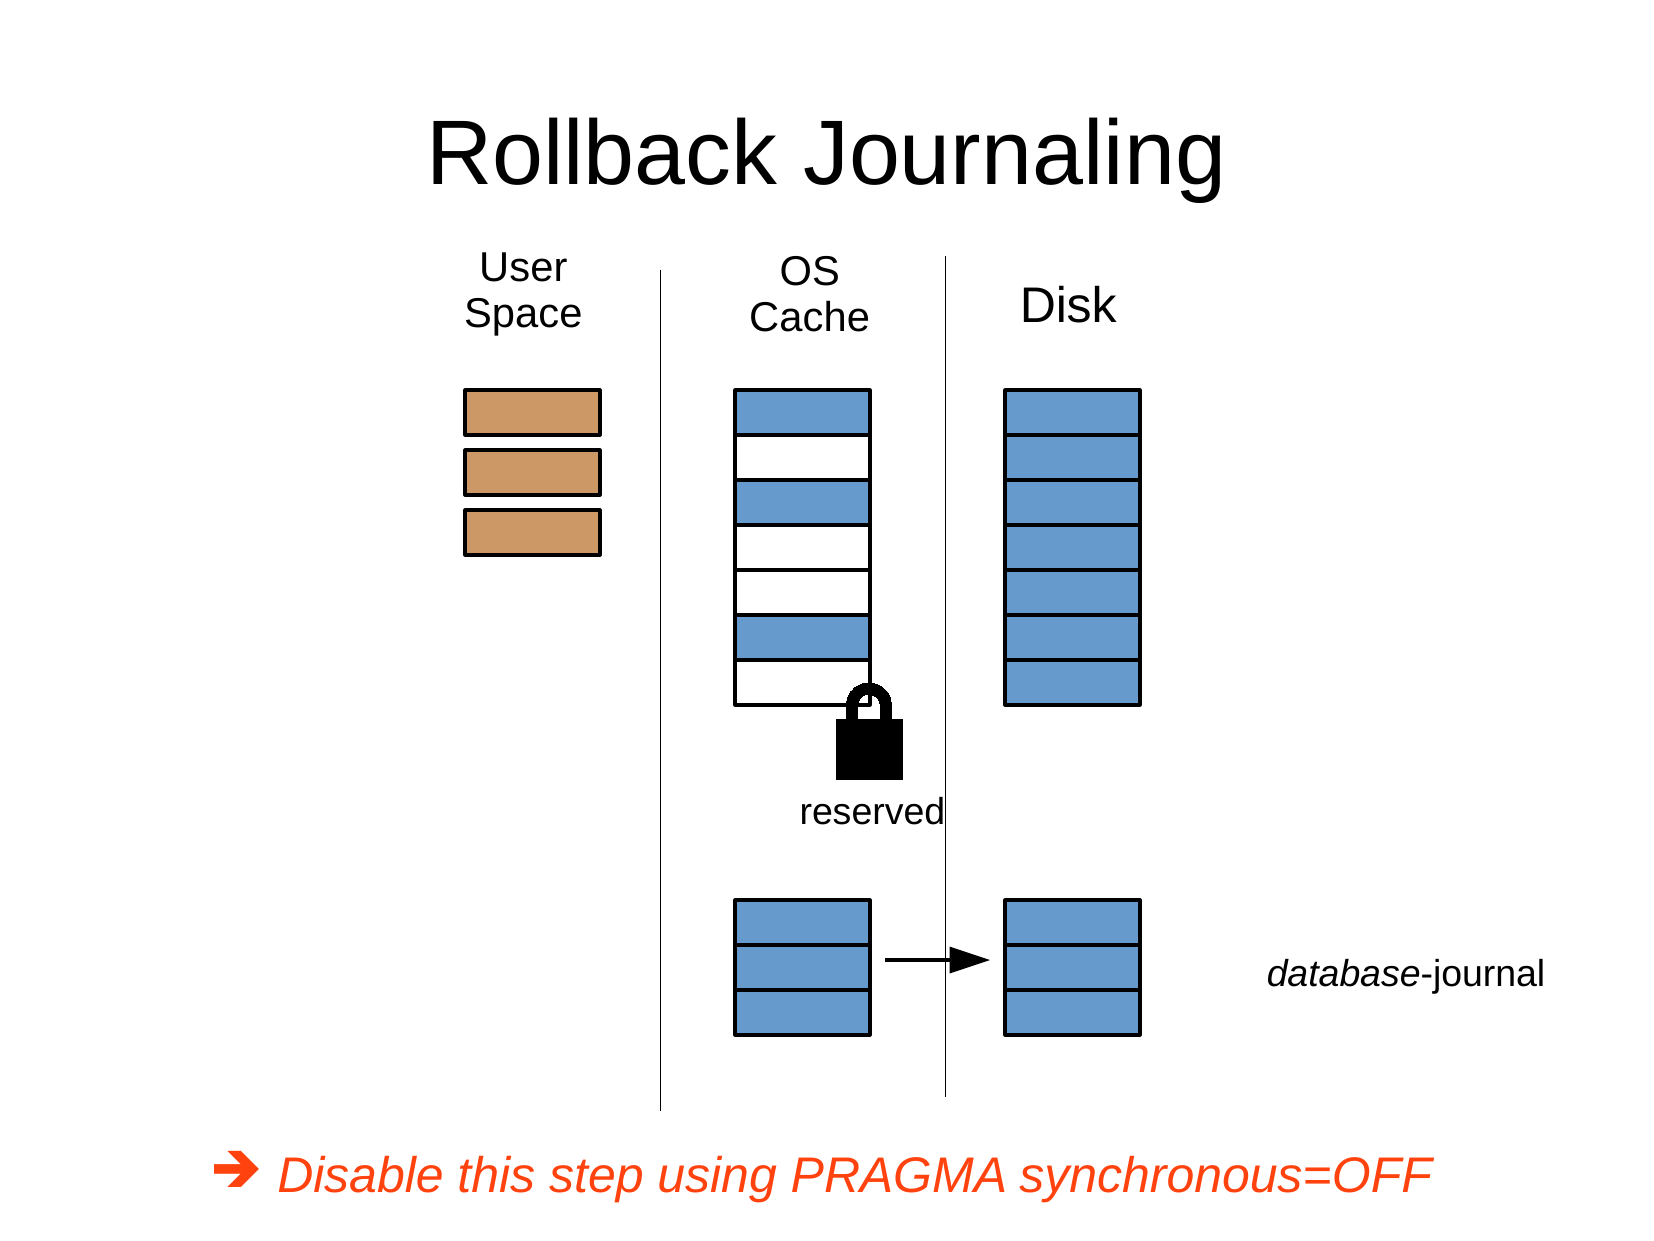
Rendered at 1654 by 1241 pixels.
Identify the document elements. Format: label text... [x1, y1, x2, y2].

text_box OS Cache [734, 240, 916, 349]
text_box [1005, 390, 1141, 706]
text_box [465, 510, 601, 556]
text_box [735, 390, 903, 780]
text_box [1005, 900, 1141, 1036]
text_box reserved [784, 783, 961, 841]
text_box Disk [1005, 270, 1132, 342]
text_box [735, 900, 871, 1036]
text_box [465, 390, 601, 436]
title Rollback Journaling [82, 49, 1571, 257]
text_box database-journal [1252, 945, 1561, 1002]
text_box User Space [449, 236, 616, 346]
text_box Disable this step using PRAGMA synchronous=OFF [195, 1140, 1576, 1212]
text_box [465, 450, 601, 496]
